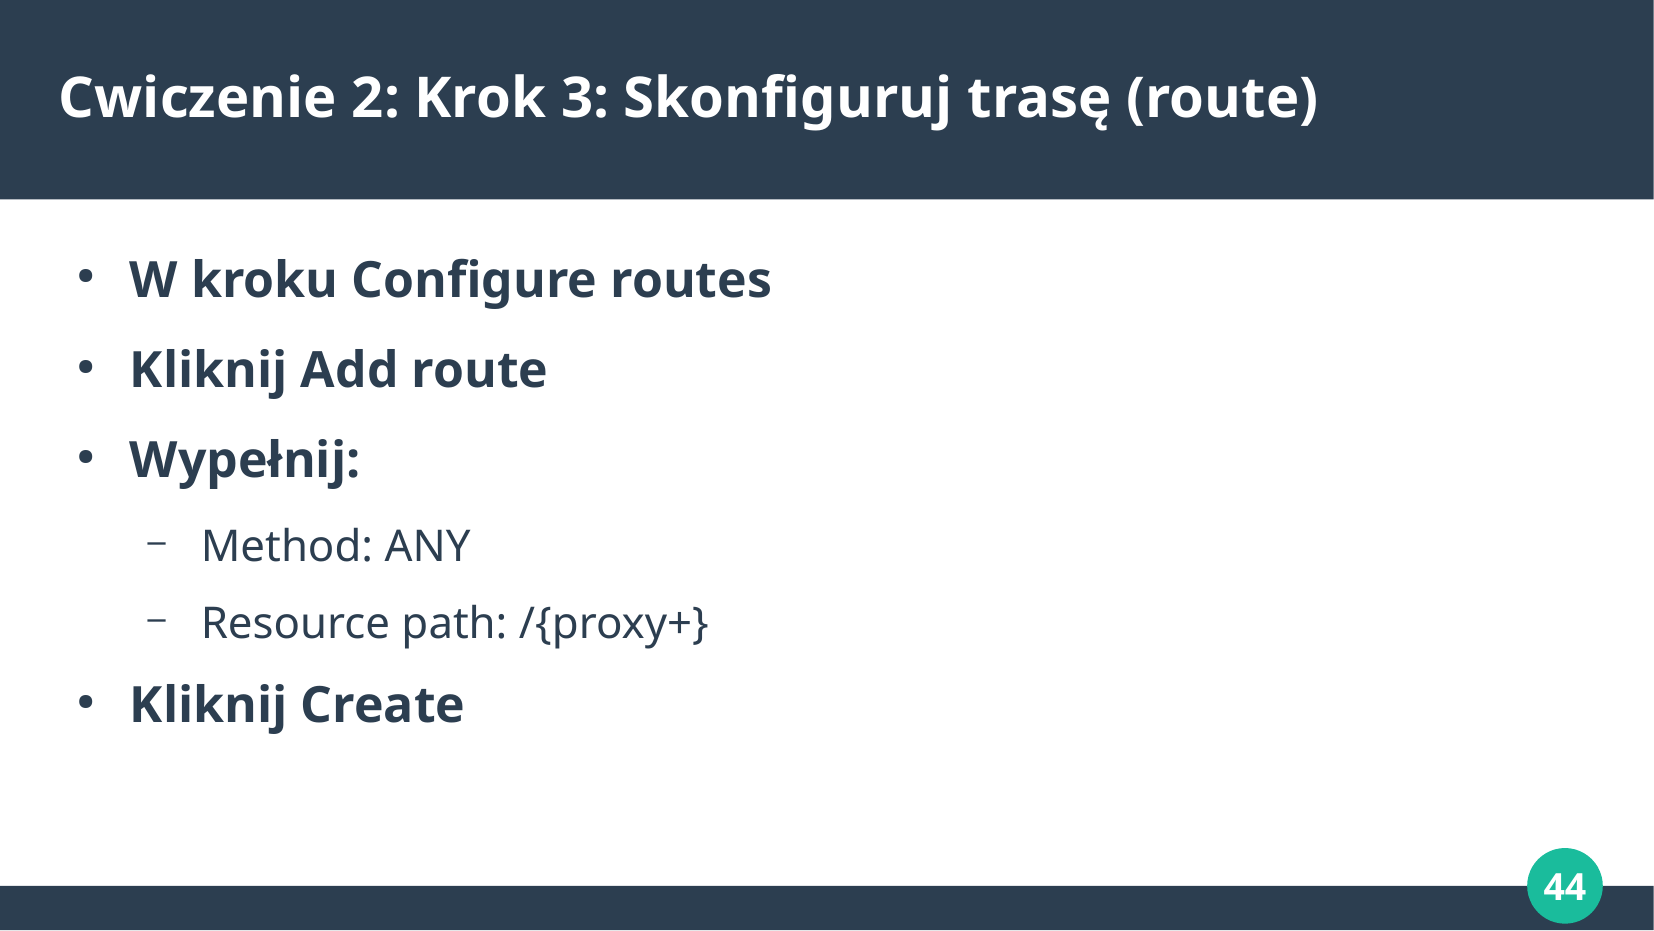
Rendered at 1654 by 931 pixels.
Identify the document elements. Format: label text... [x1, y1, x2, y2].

list W kroku Configure routes Kliknij Add route Wypełnij: Method: ANY Resource path: /{proxy+} Kliknij Create [59, 243, 1538, 864]
title Cwiczenie 2: Krok 3: Skonfiguruj trasę (route) [59, 37, 1595, 156]
